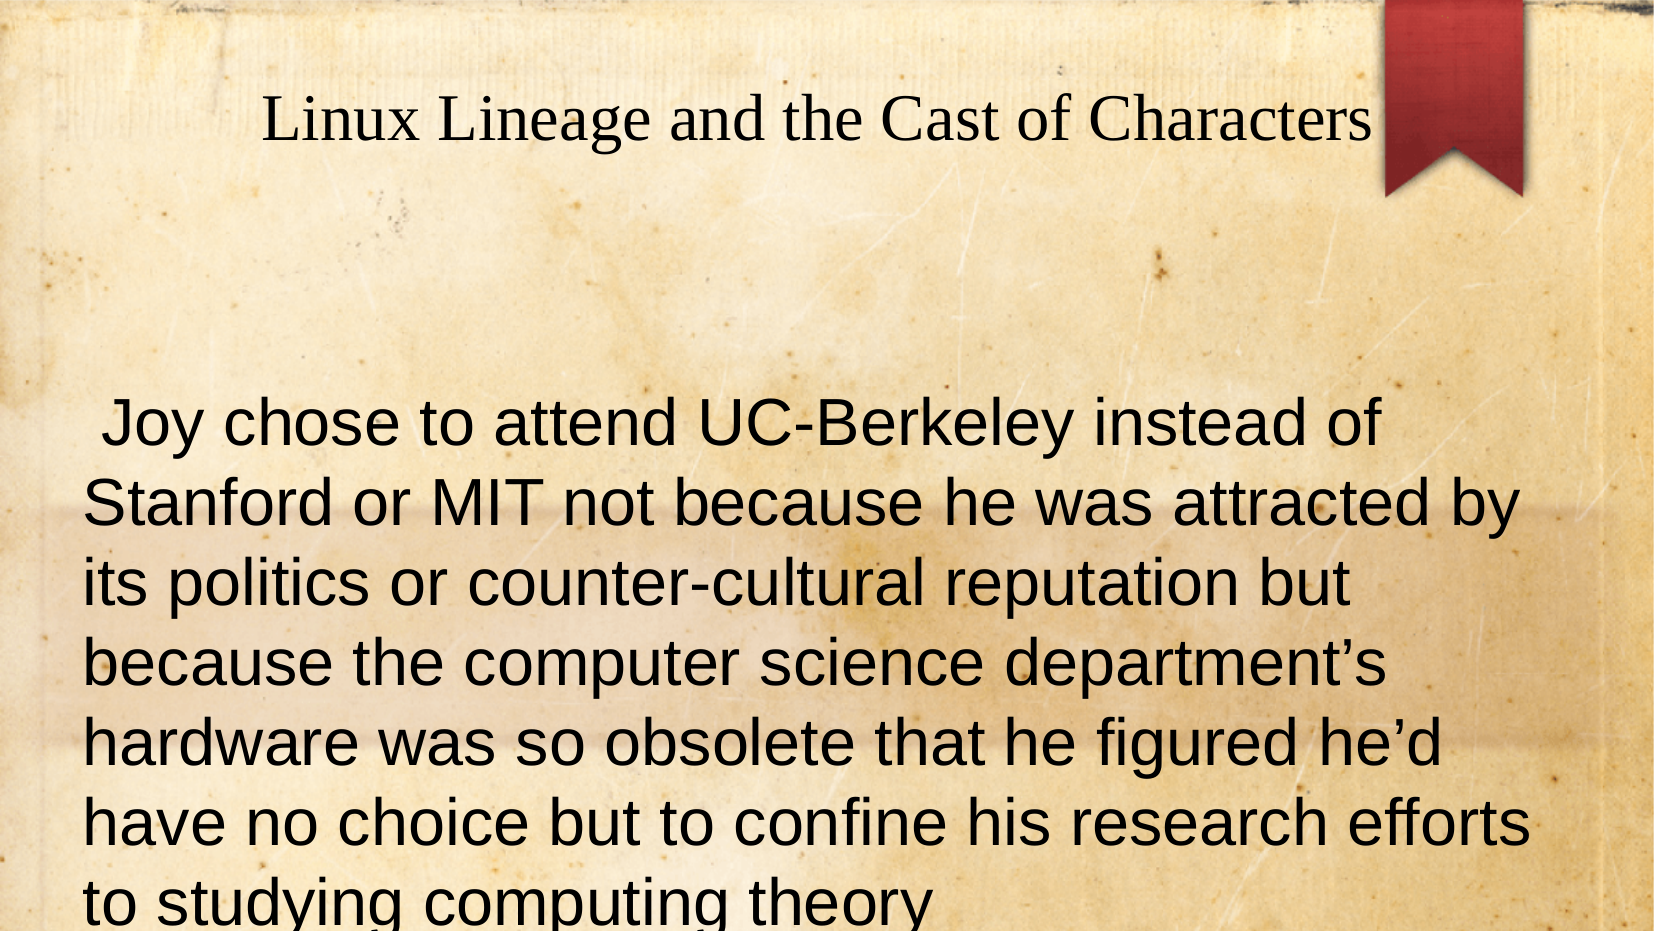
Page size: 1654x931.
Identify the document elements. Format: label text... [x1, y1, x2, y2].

picture [0, 0, 1654, 931]
text_box Joy chose to attend UC-Berkeley instead of Stanford or MIT not because he was attracted by its politics or counter-cultural reputation but because the computer science department’s hardware was so obsolete that he figured he’d have no choice but to confine his research efforts to studying computing theory [82, 299, 1571, 931]
text_box Linux Lineage and the Cast of Characters [82, 47, 1571, 180]
